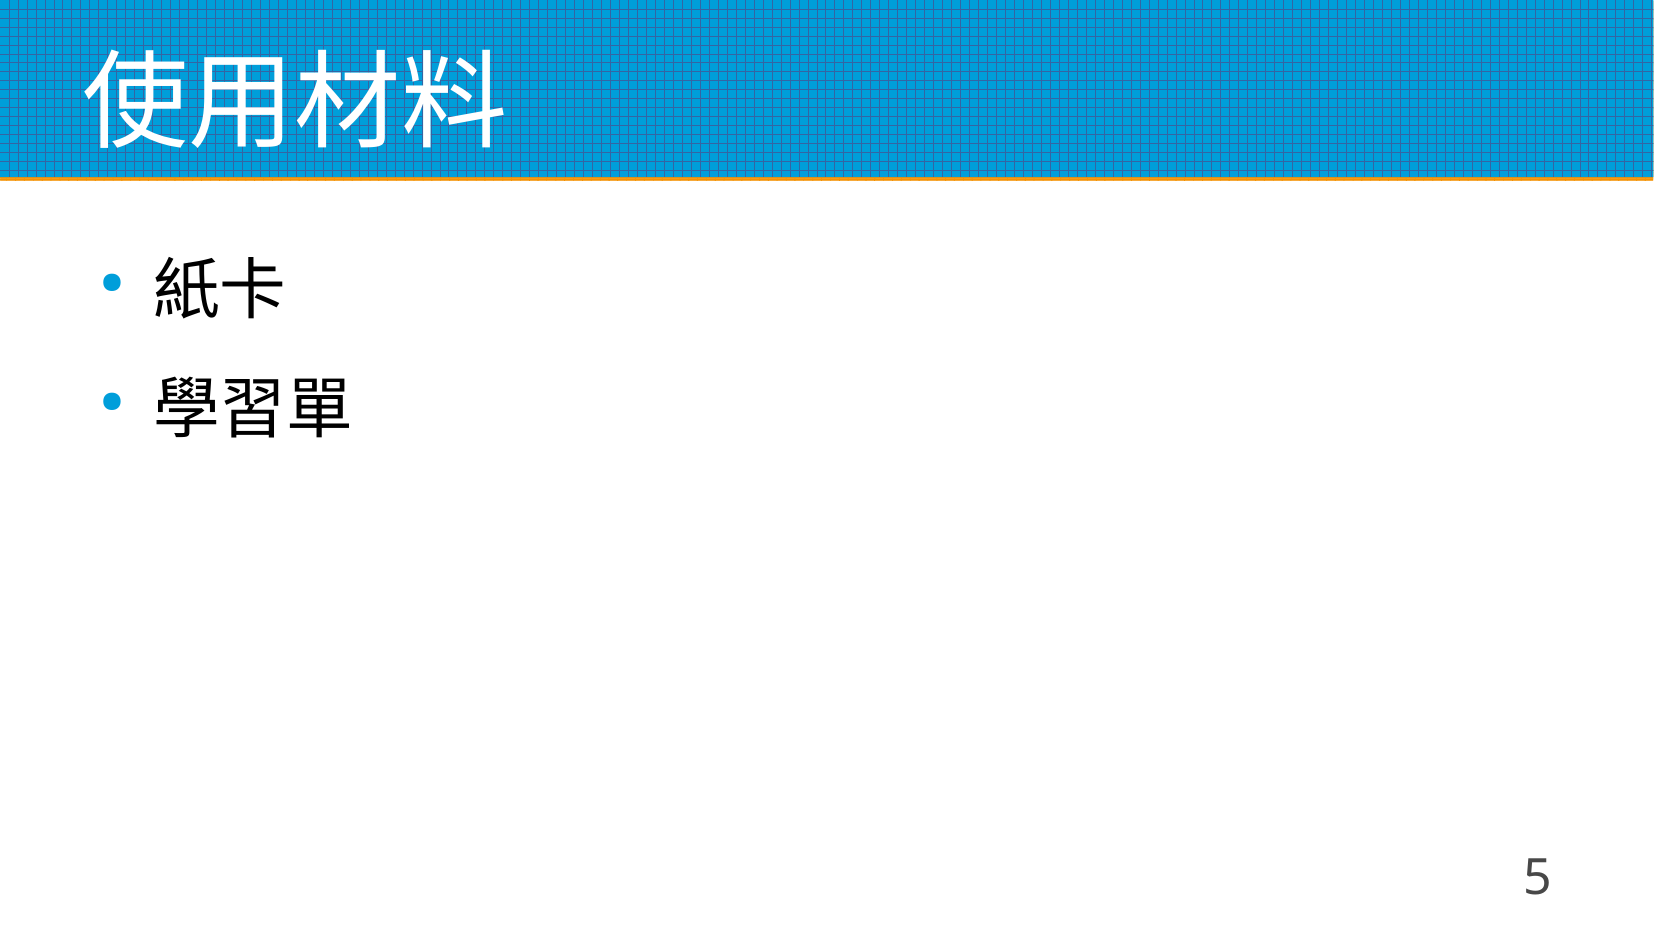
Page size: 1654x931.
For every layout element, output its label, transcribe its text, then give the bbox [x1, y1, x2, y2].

title 使用材料 [82, 14, 1571, 171]
list 紙卡 學習單 [82, 236, 1563, 811]
